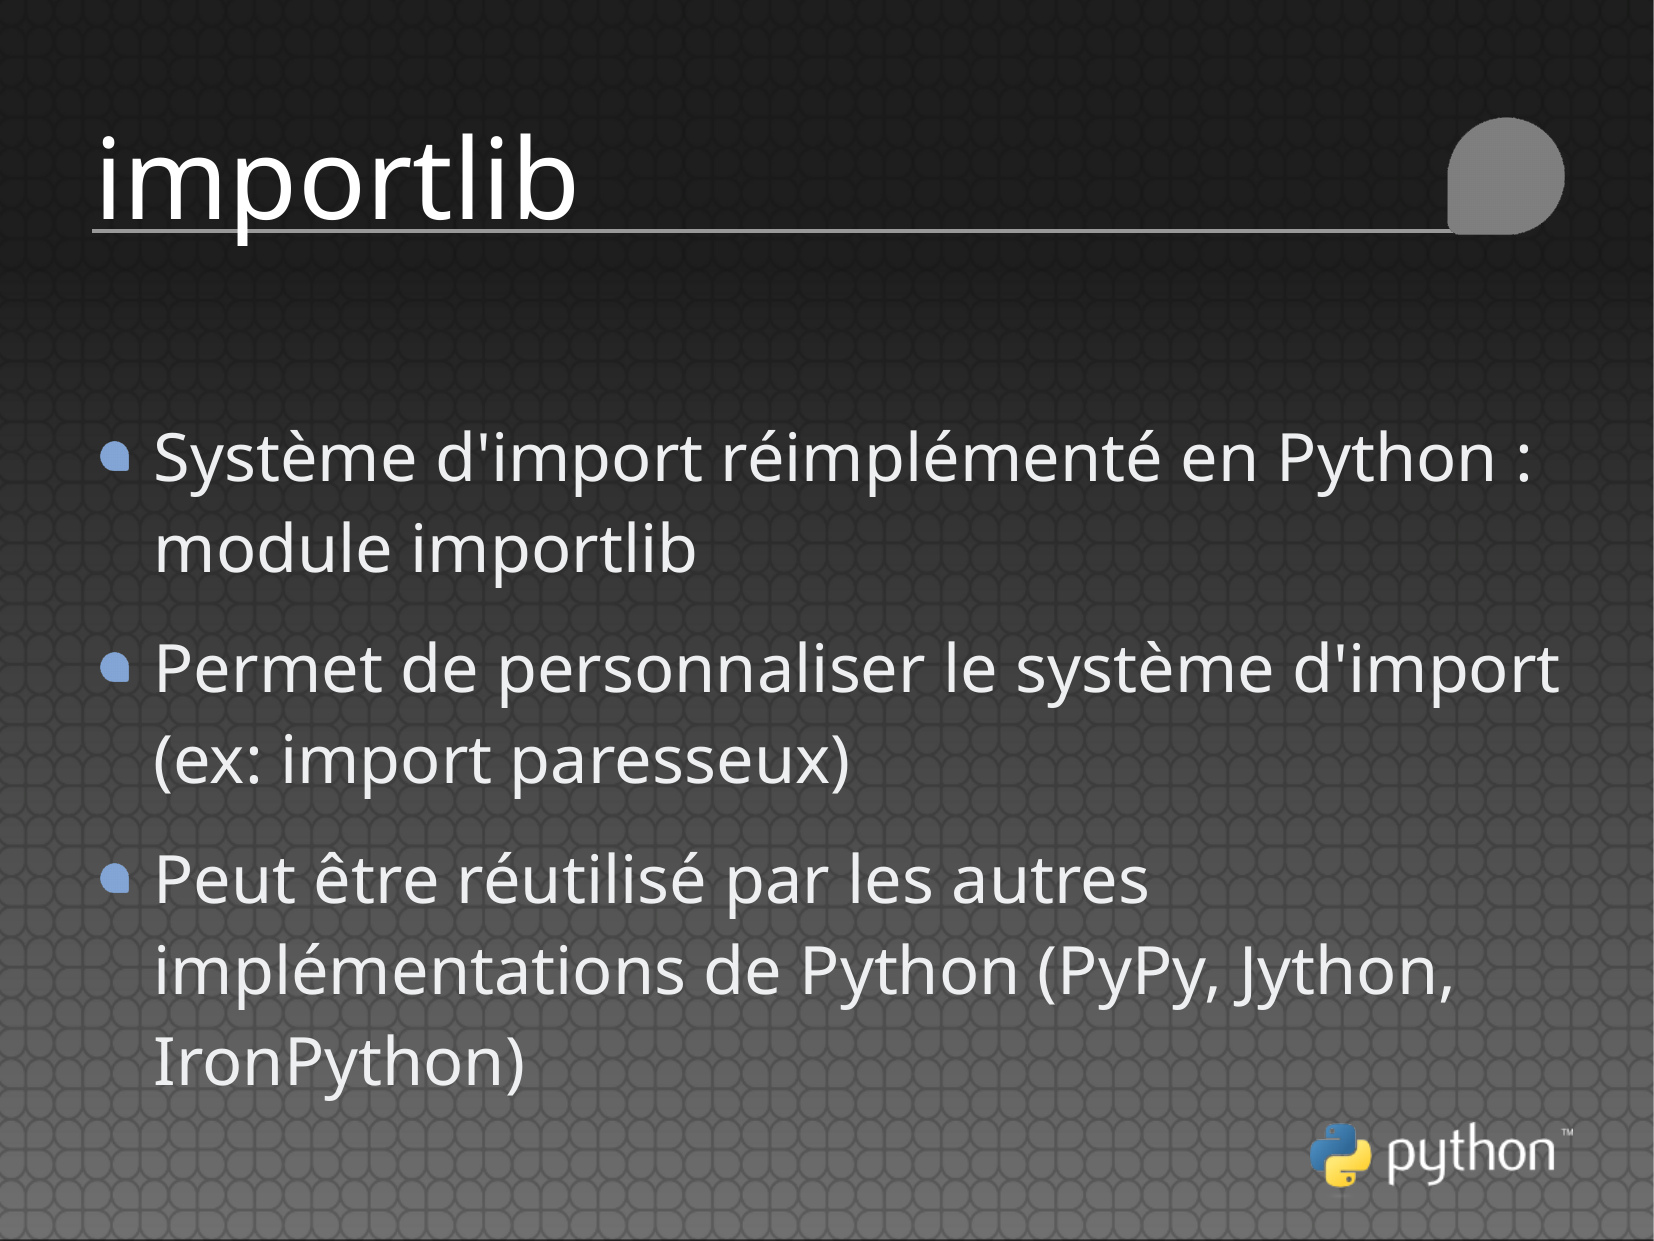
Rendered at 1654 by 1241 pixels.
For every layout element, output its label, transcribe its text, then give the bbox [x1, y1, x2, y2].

list Système d'import réimplémenté en Python : module importlib Permet de personnaliser le système d'import (ex: import paresseux) Peut être réutilisé par les autres implémentations de Python (PyPy, Jython, IronPython) [82, 290, 1571, 1094]
title importlib [94, 100, 1426, 251]
picture [0, 0, 1654, 1241]
